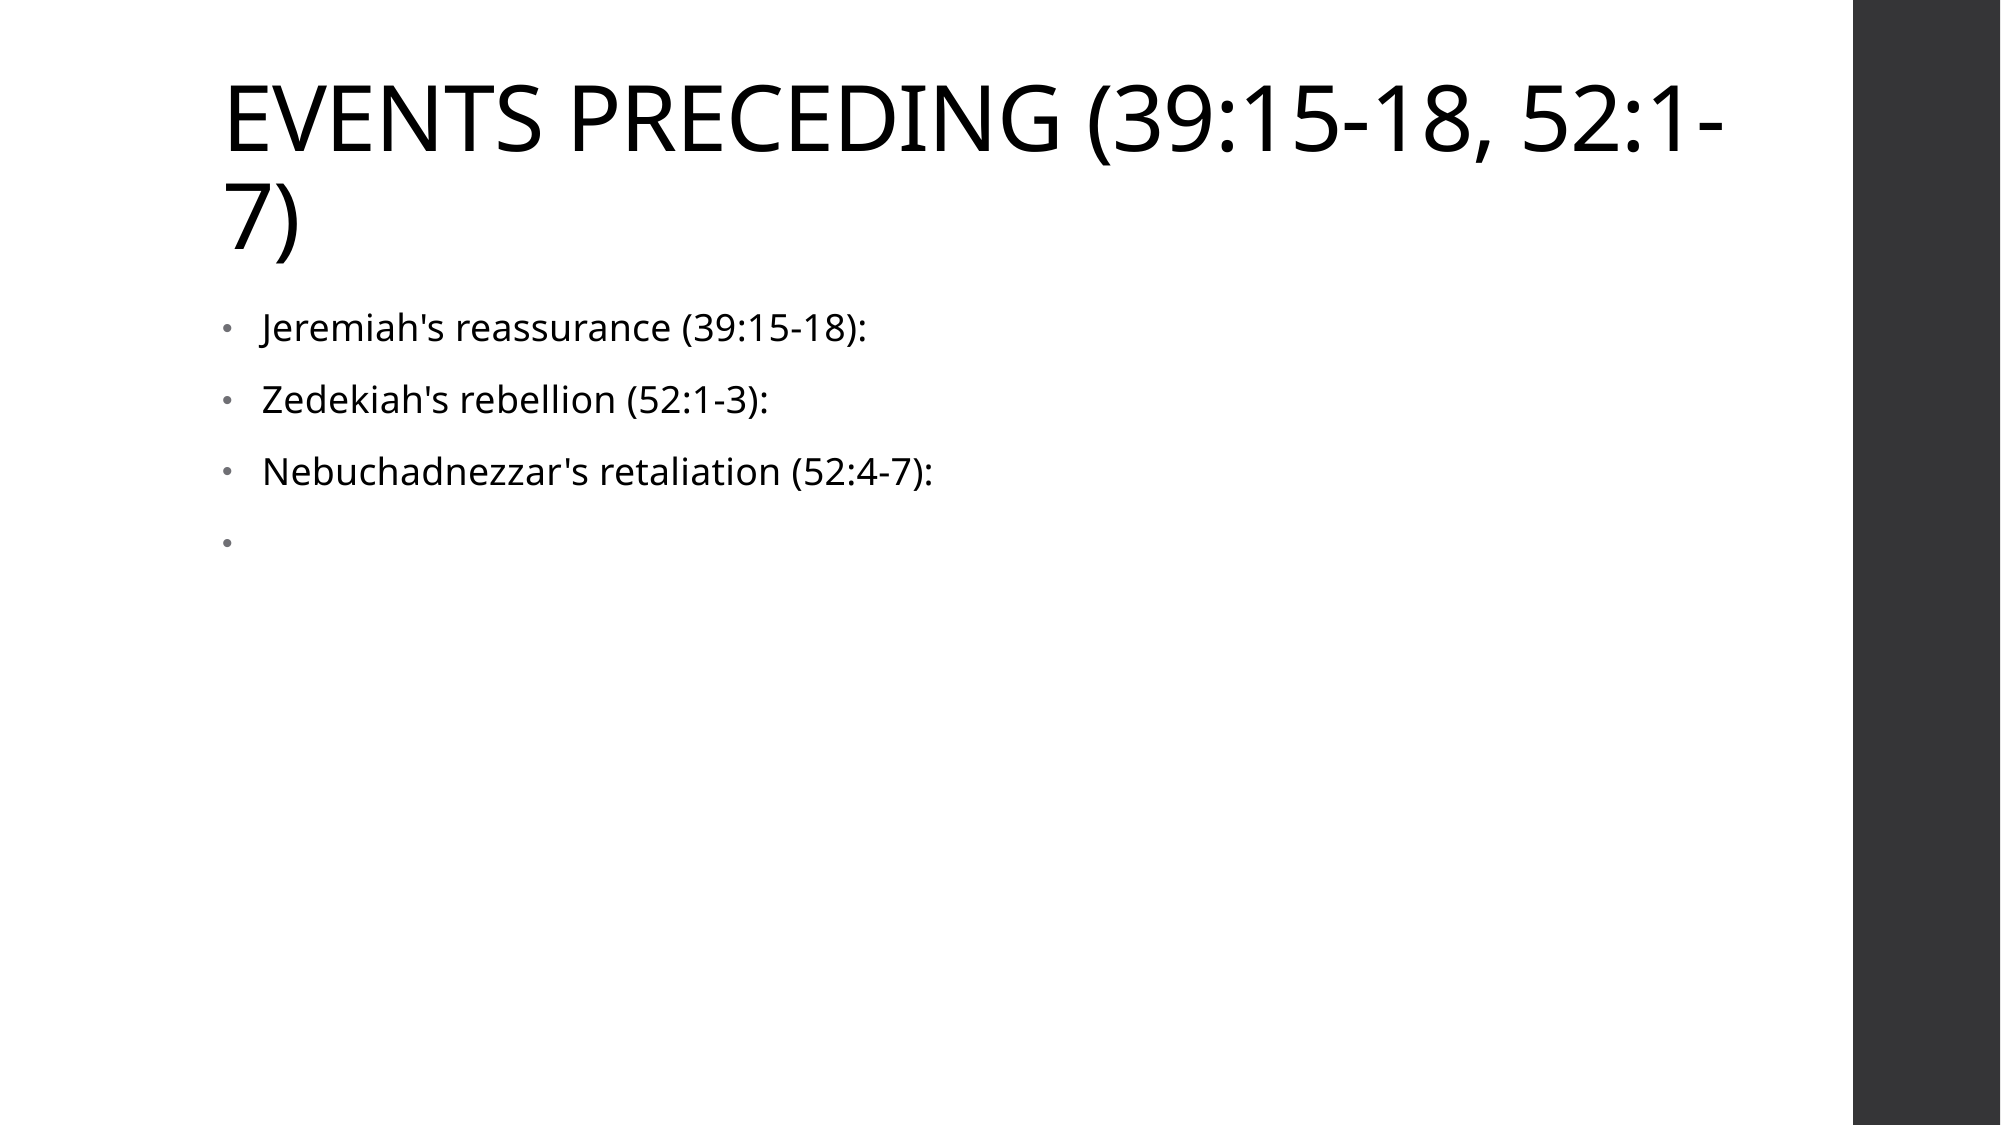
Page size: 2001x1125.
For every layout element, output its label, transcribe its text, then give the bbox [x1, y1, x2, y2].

list Jeremiah's reassurance (39:15-18): Zedekiah's rebellion (52:1-3): Nebuchadnezzar's retaliation (52:4-7): [206, 299, 1617, 1014]
title EVENTS PRECEDING (39:15-18, 52:1-7) [206, 60, 1797, 278]
